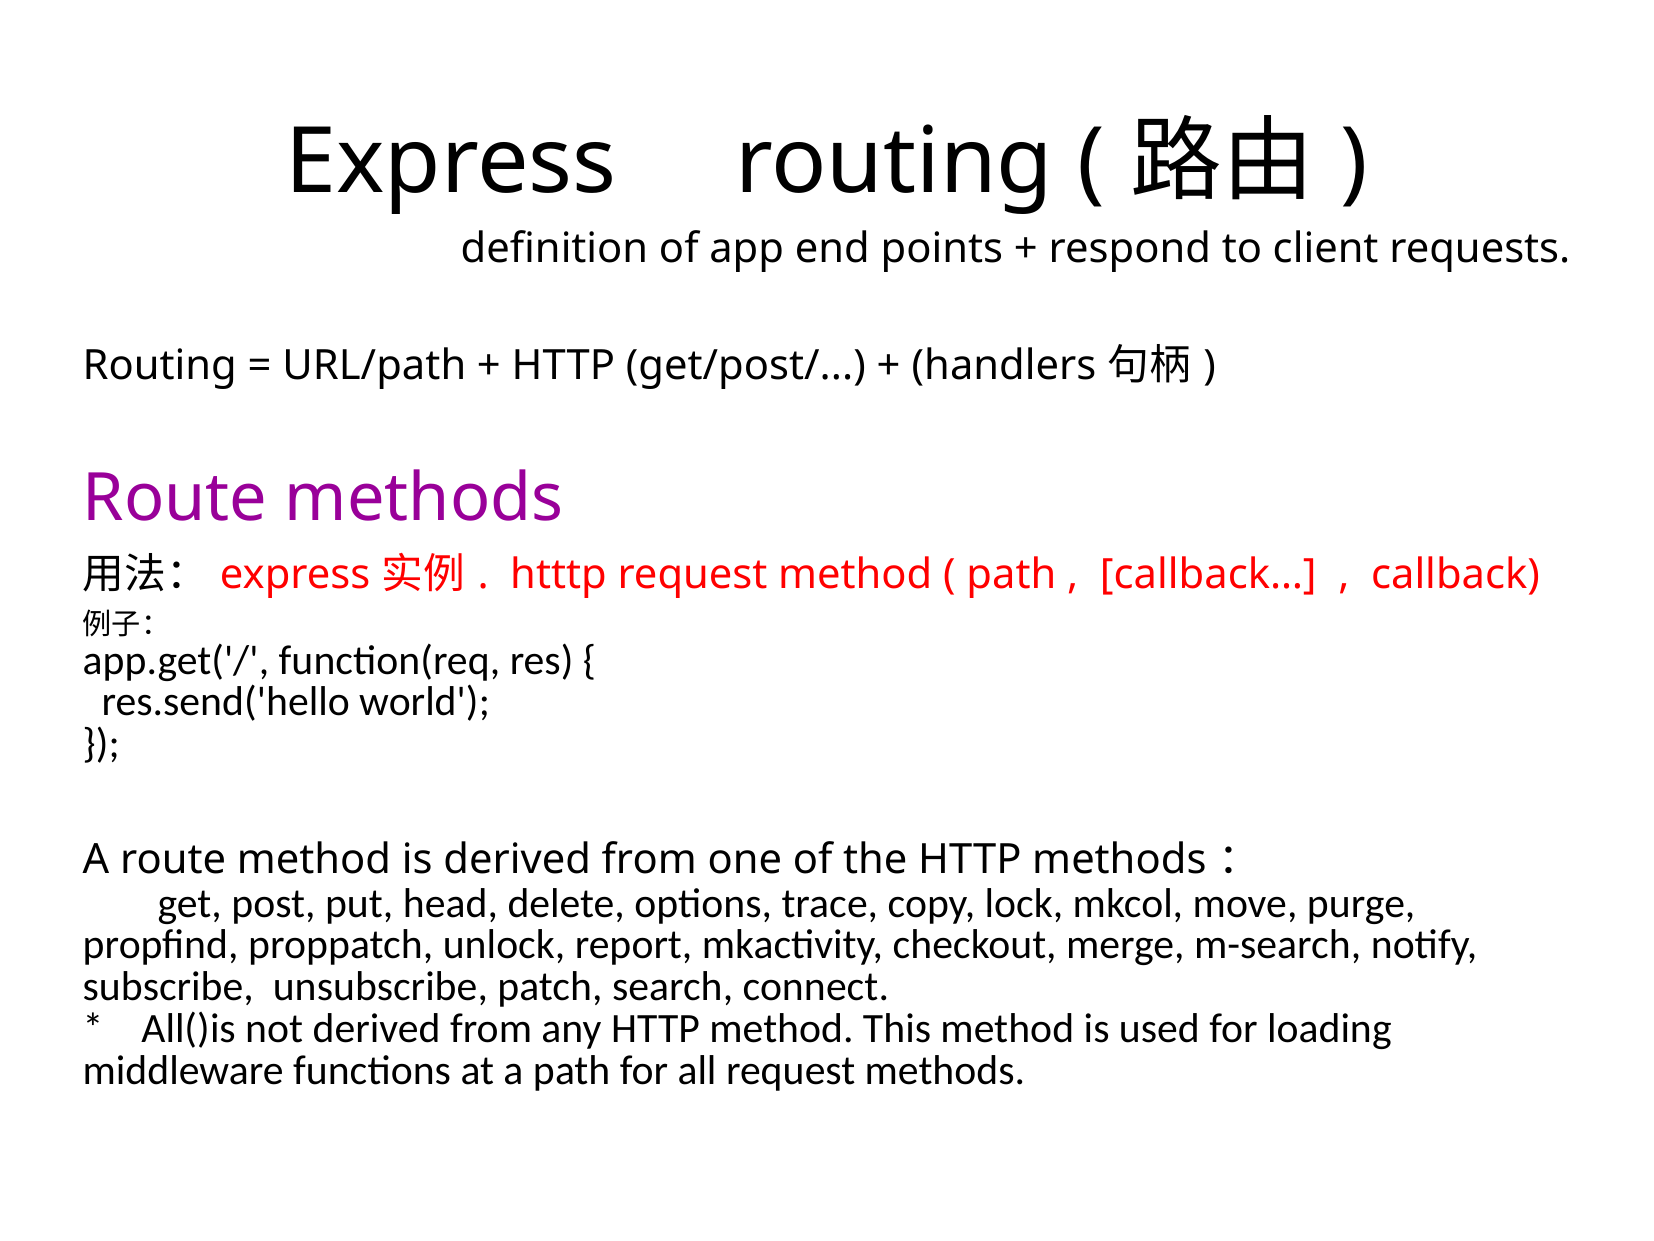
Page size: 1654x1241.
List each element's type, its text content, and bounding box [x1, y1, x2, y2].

subtitle Routing = URL/path + HTTP (get/post/...) + (handlers句柄) Route methods 用法：express实例. htttp request method ( path , [callback…] , callback) 例子： app.get('/', function(req, res) { res.send('hello world'); }); A route method is derived from one of the HTTP methods： get, post, put, head, delete, options, trace, copy, lock, mkcol, move, purge, propfind, proppatch, unlock, report, mkactivity, checkout, merge, m-search, notify, subscribe, unsubscribe, patch, search, connect. * All()is not derived from any HTTP method. This method is used for loading middleware functions at a path for all request methods. [82, 313, 1571, 1141]
title definition of app end points + respond to client requests. [82, 179, 1571, 313]
title Express routing (路由) [82, 49, 1571, 179]
